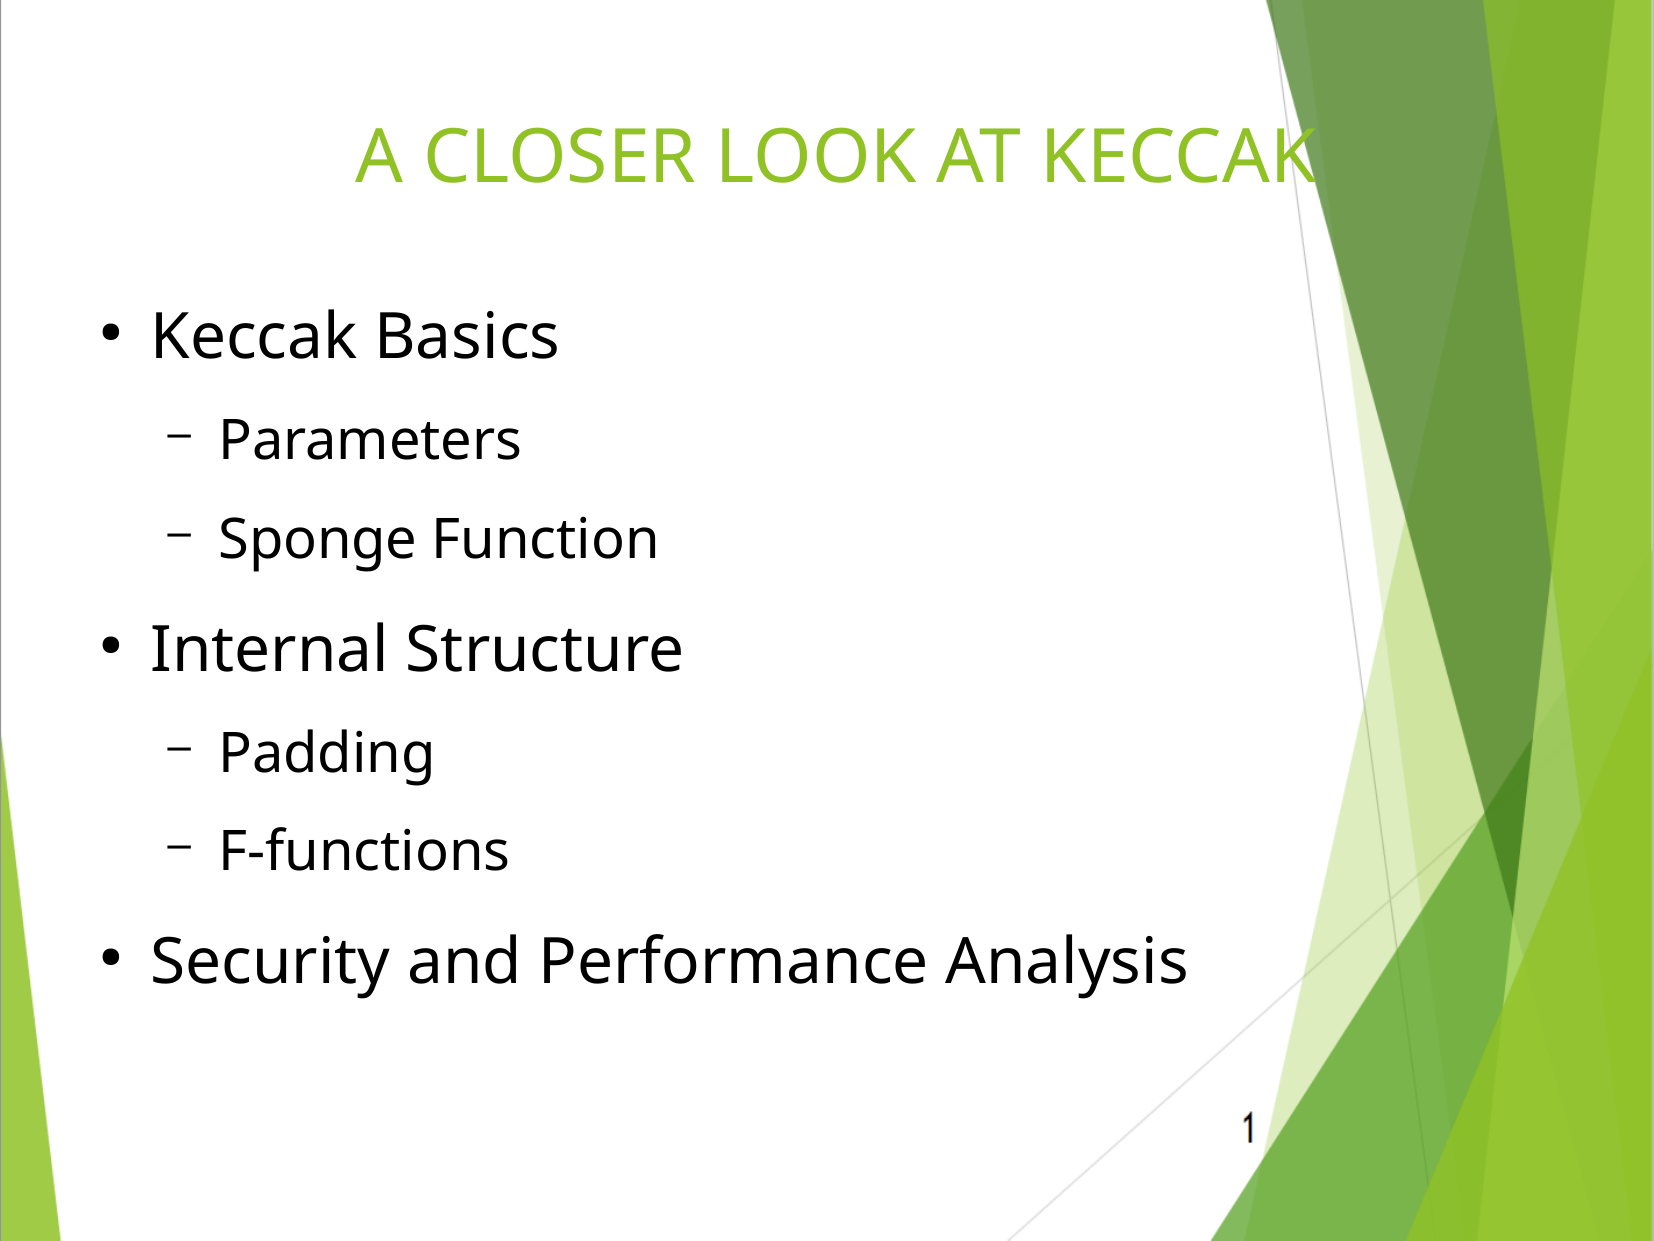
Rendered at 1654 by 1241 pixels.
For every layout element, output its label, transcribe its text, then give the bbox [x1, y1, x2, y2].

list Keccak Basics Parameters Sponge Function Internal Structure Padding F-functions Security and Performance Analysis [82, 290, 1571, 1010]
title A CLOSER LOOK AT KECCAK [82, 49, 1571, 257]
picture [0, 0, 1654, 1241]
